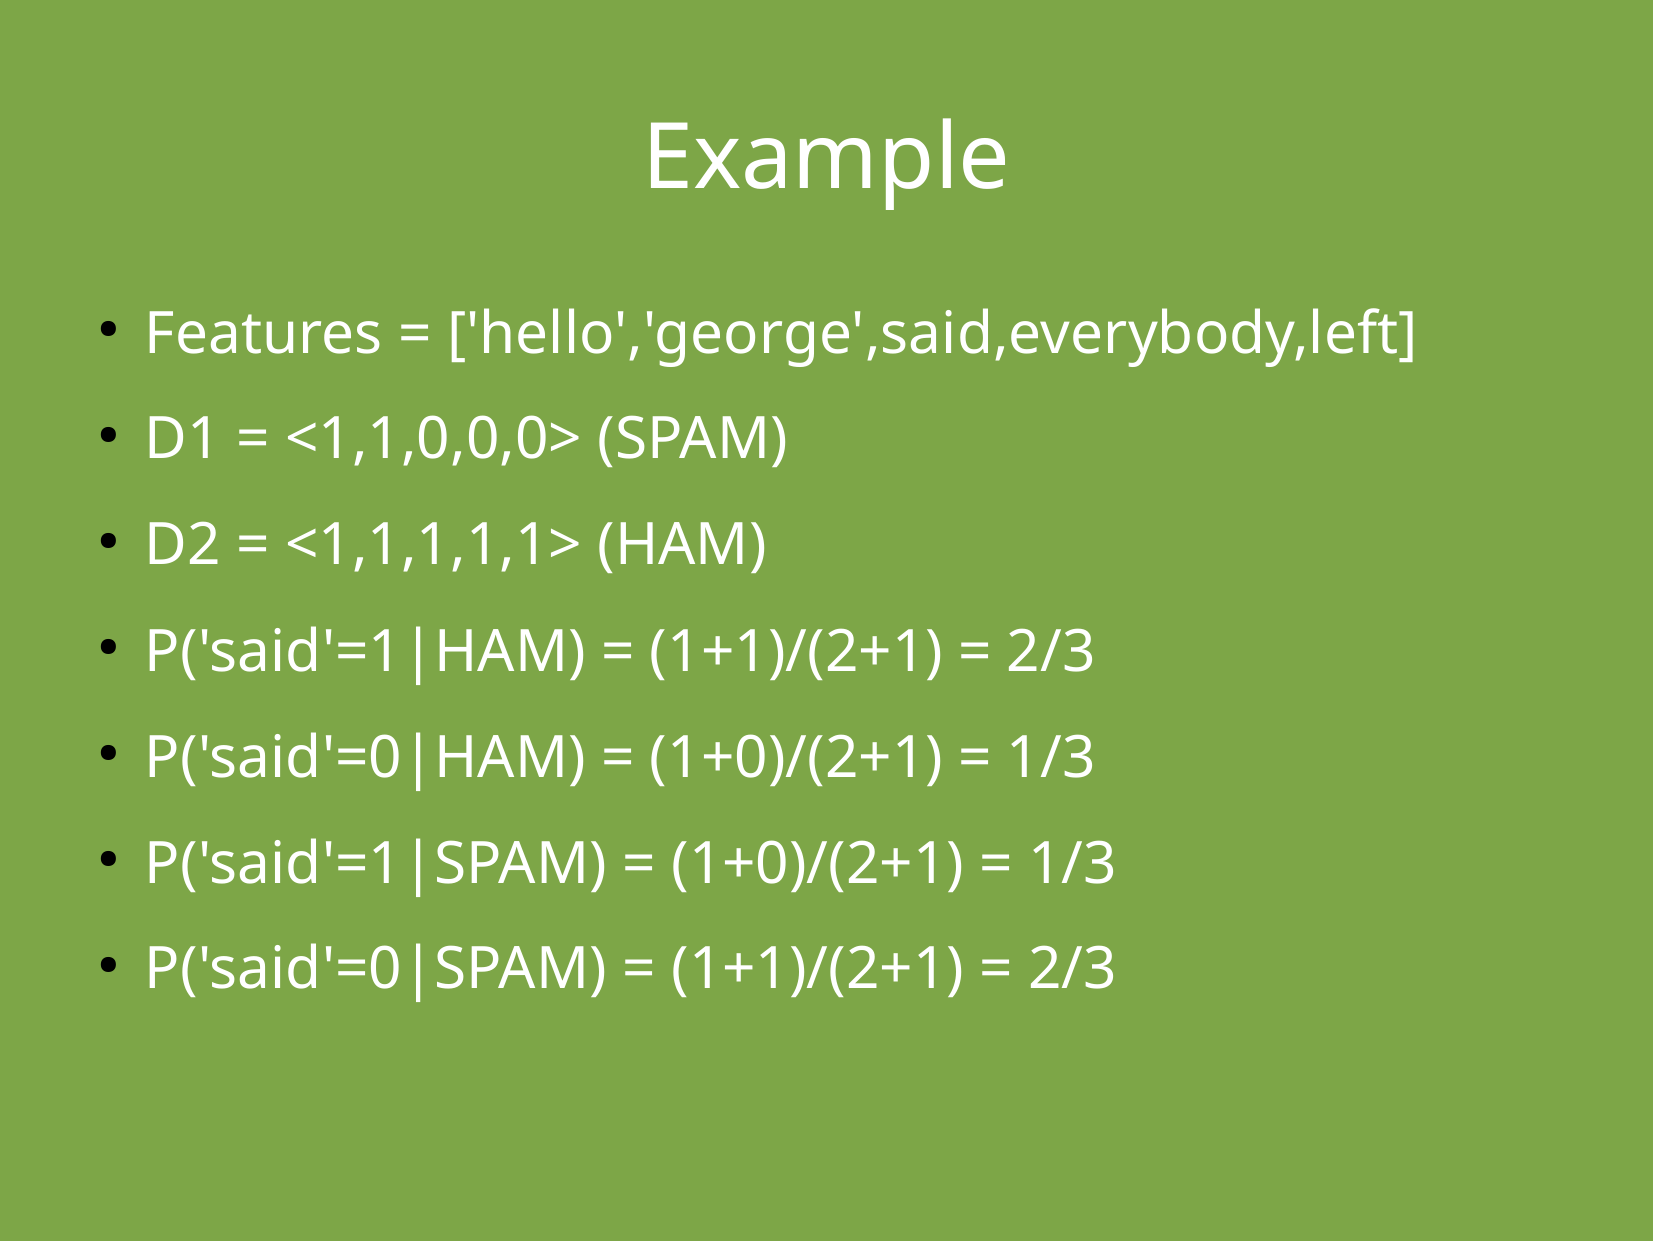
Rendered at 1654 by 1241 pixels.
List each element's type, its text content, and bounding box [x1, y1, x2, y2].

title Example [82, 49, 1571, 257]
list Features = ['hello','george',said,everybody,left] D1 = <1,1,0,0,0> (SPAM) D2 = <1,1,1,1,1> (HAM) P('said'=1|HAM) = (1+1)/(2+1) = 2/3 P('said'=0|HAM) = (1+0)/(2+1) = 1/3 P('said'=1|SPAM) = (1+0)/(2+1) = 1/3 P('said'=0|SPAM) = (1+1)/(2+1) = 2/3 [82, 290, 1538, 1010]
